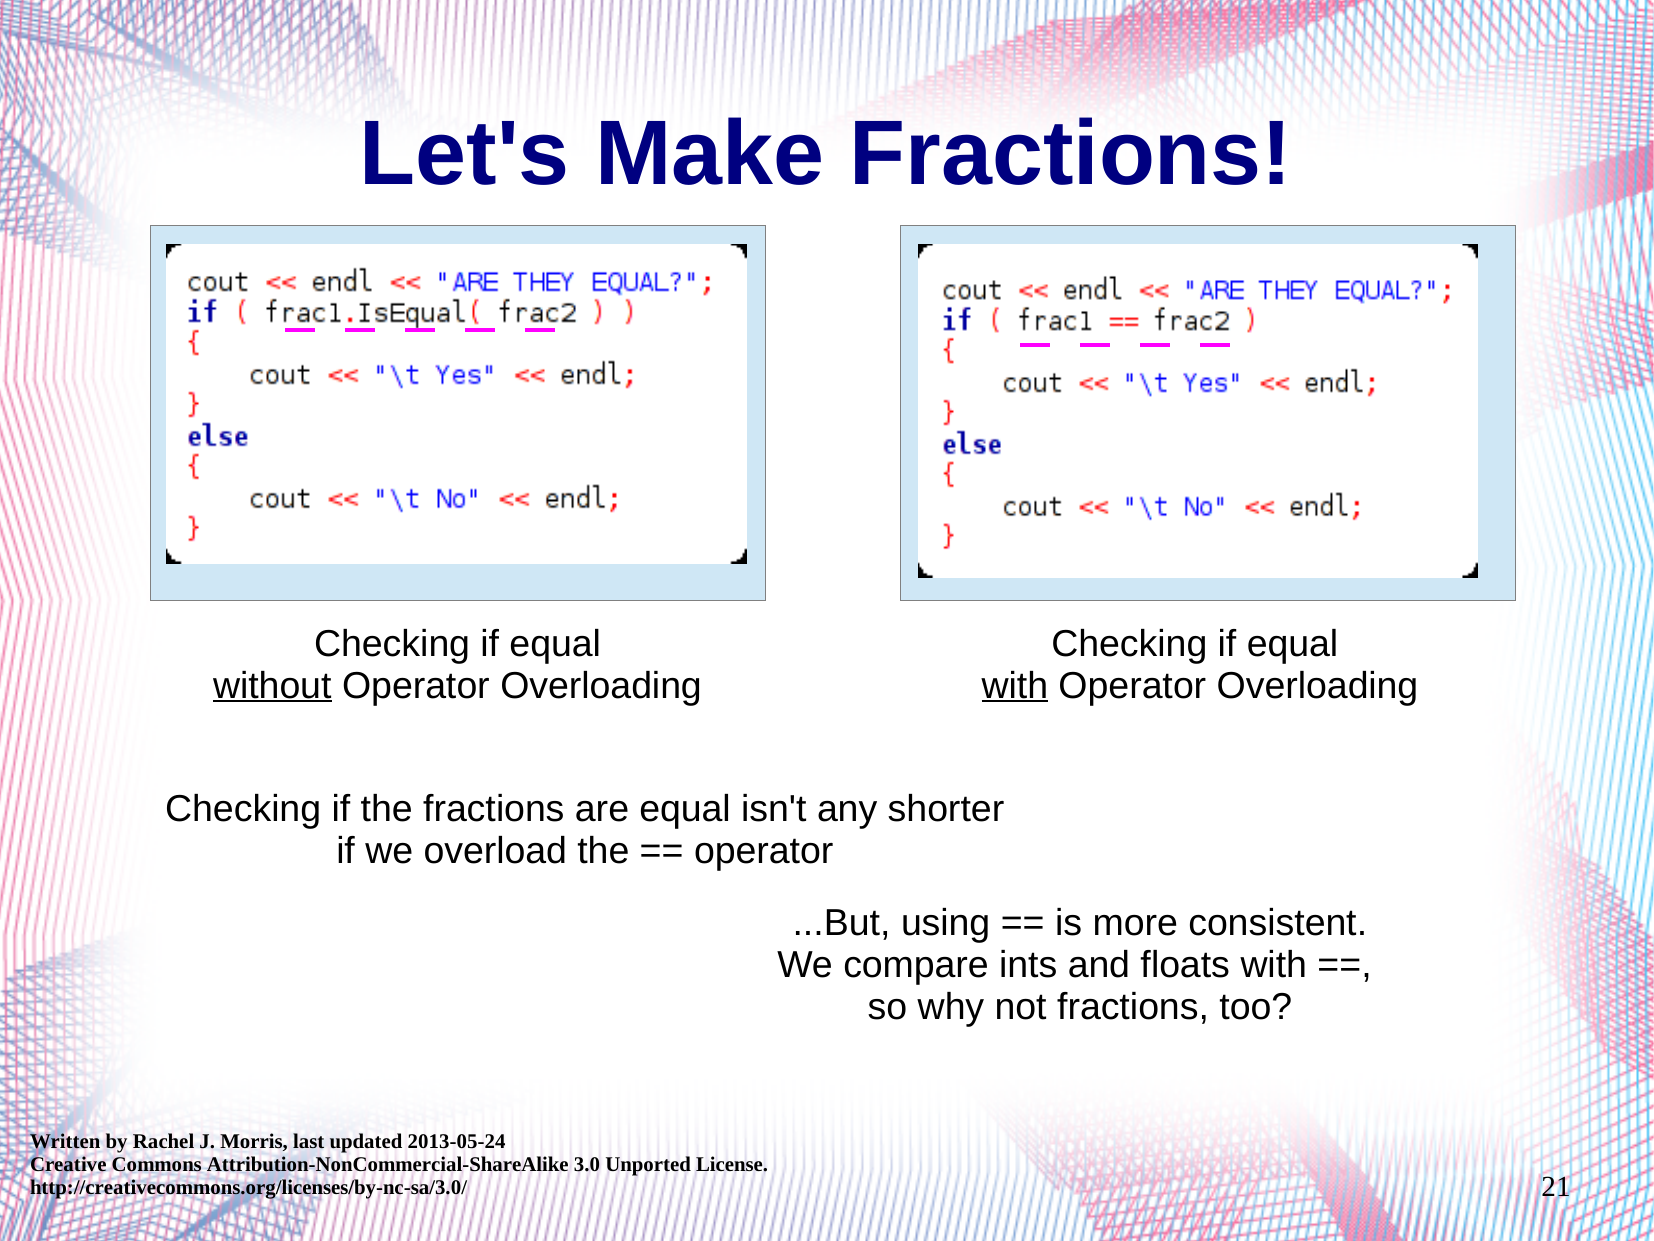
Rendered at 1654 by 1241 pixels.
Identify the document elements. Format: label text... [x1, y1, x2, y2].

title Let's Make Fractions! [82, 49, 1571, 257]
text_box Checking if equal without Operator Overloading [180, 615, 736, 714]
text_box Checking if equal with Operator Overloading [945, 615, 1456, 714]
text_box ...But, using == is more consistent. We compare ints and floats with ==, so why not fractions, too? [645, 893, 1516, 1035]
picture [0, 0, 1654, 1241]
text_box [900, 257, 1516, 601]
text_box Checking if the fractions are equal isn't any shorter if we overload the == operator [150, 780, 1021, 894]
text_box [150, 257, 766, 601]
